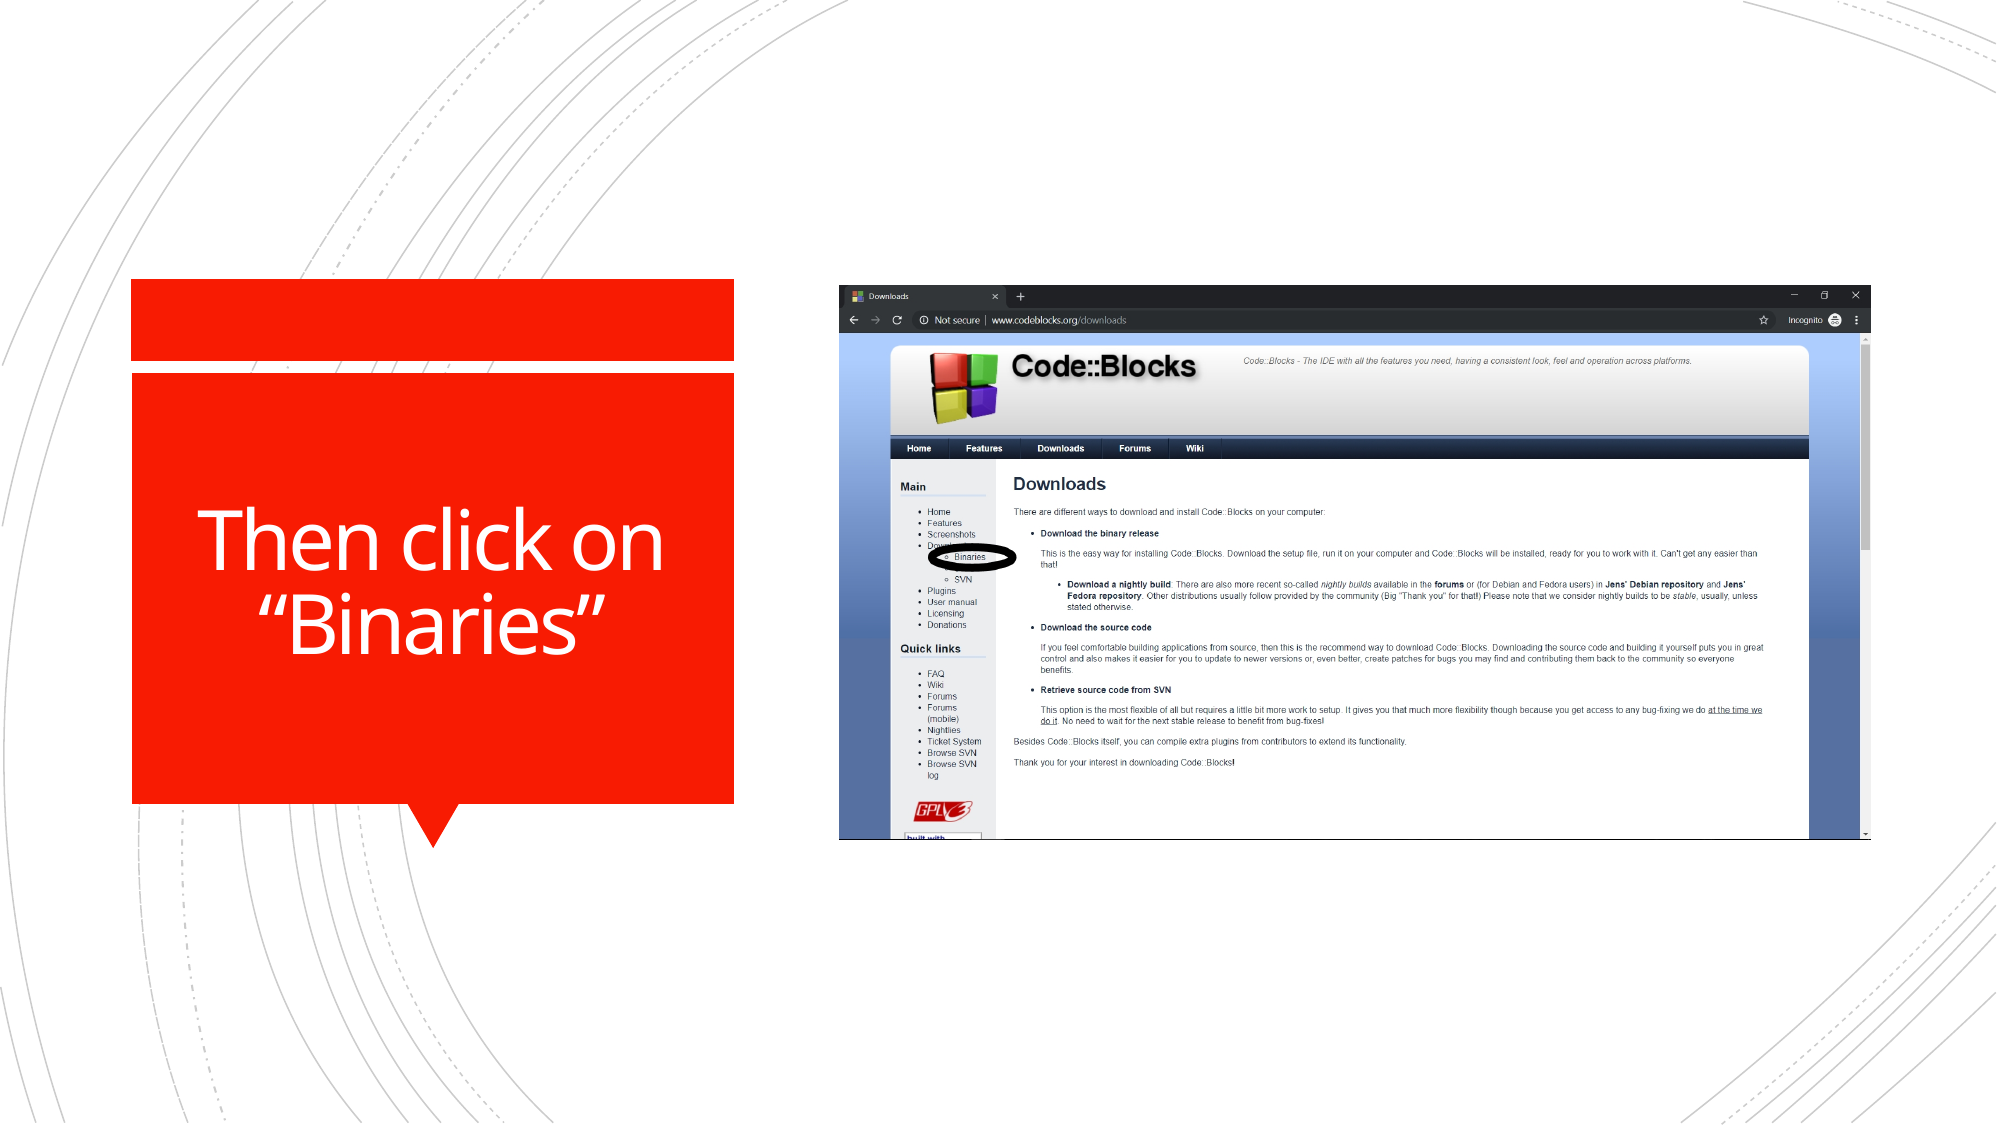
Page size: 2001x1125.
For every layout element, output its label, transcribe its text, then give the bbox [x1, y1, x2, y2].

picture [839, 285, 1871, 840]
title Then click on “Binaries” [145, 385, 720, 789]
